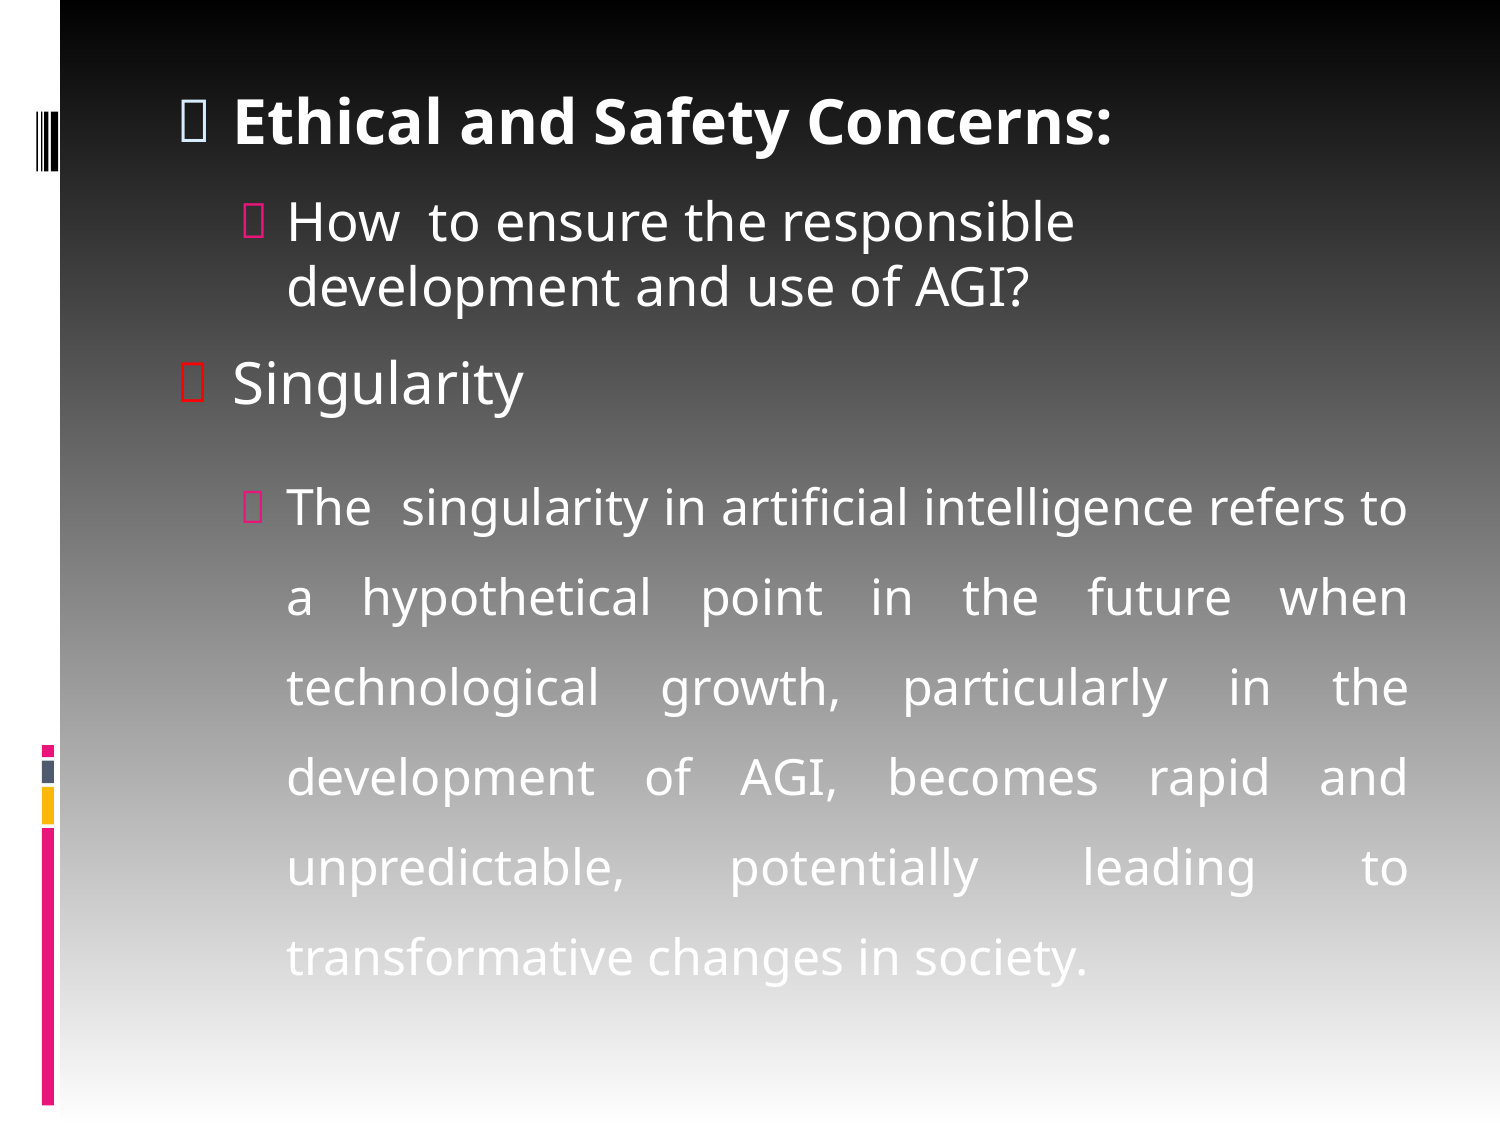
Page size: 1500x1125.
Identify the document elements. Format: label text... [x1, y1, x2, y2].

list Ethical and Safety Concerns: How to ensure the responsible development and use of AGI? Singularity The singularity in artificial intelligence refers to a hypothetical point in the future when technological growth, particularly in the development of AGI, becomes rapid and unpredictable, potentially leading to transformative changes in society. [150, 75, 1425, 1043]
